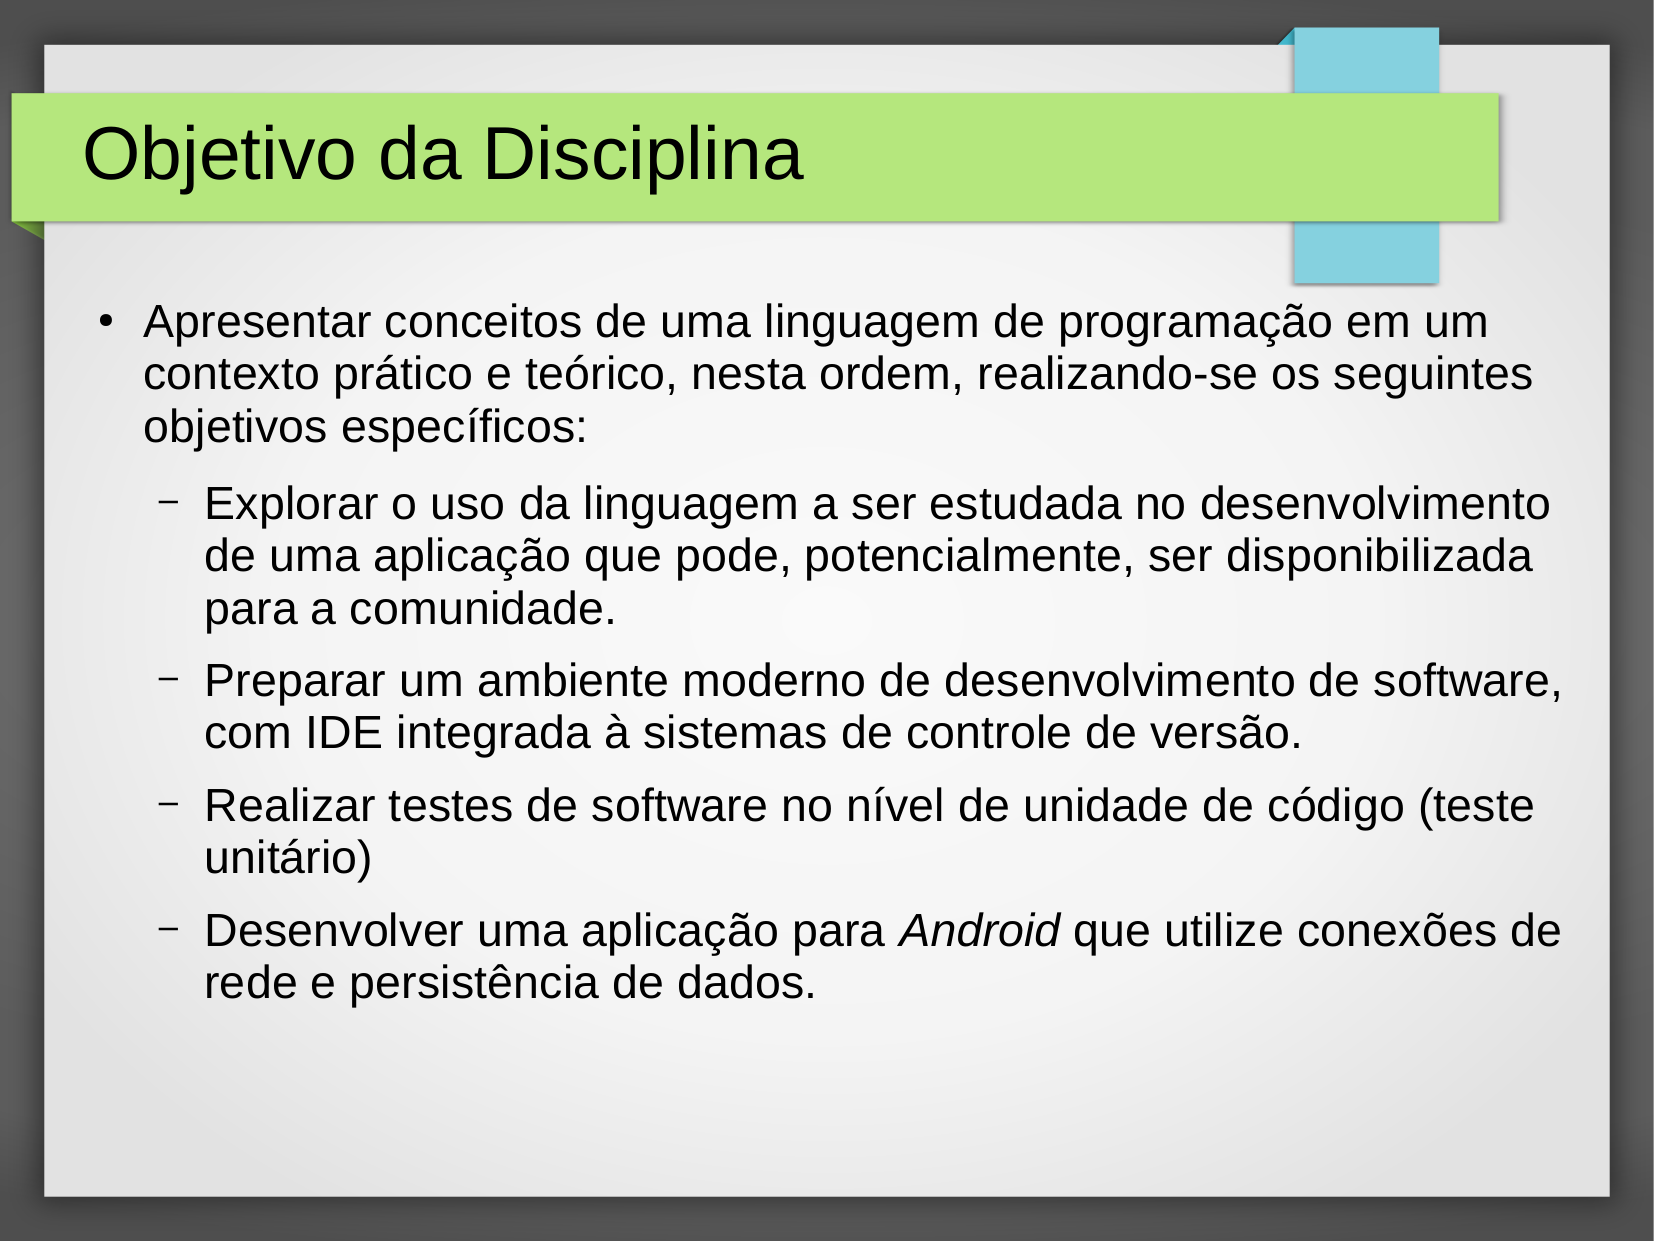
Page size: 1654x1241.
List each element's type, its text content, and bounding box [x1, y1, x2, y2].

picture [0, 0, 1654, 1241]
title Objetivo da Disciplina [82, 94, 1264, 213]
list Apresentar conceitos de uma linguagem de programação em um contexto prático e teórico, nesta ordem, realizando-se os seguintes objetivos específicos: Explorar o uso da linguagem a ser estudada no desenvolvimento de uma aplicação que pode, potencialmente, ser disponibilizada para a comunidade. Preparar um ambiente moderno de desenvolvimento de software, com IDE integrada à sistemas de controle de versão. Realizar testes de software no nível de unidade de código (teste unitário) Desenvolver uma aplicação para Android que utilize conexões de rede e persistência de dados. [82, 295, 1571, 1015]
